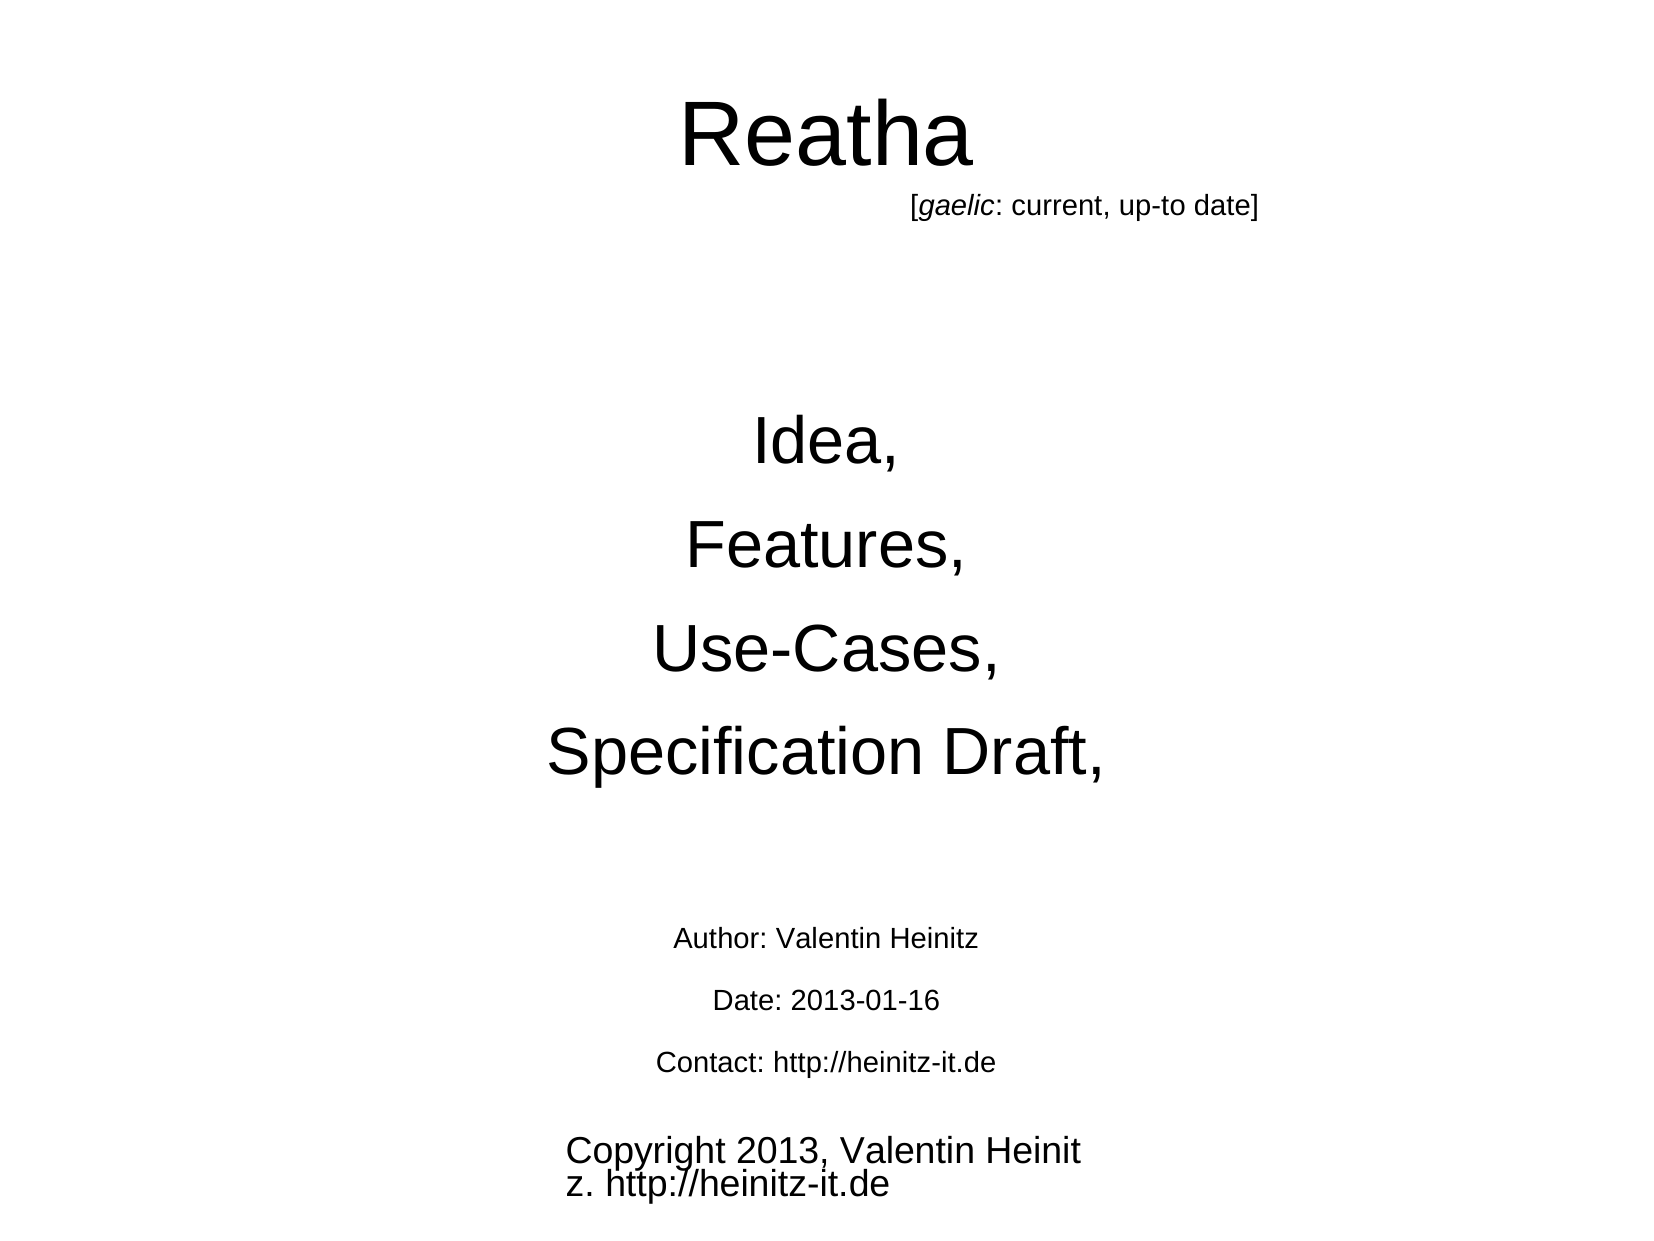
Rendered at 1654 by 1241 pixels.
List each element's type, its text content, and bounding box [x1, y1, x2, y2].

title Reatha [gaelic: current, up-to date] [82, 49, 1571, 257]
list Idea, Features, Use-Cases, Specification Draft, Author: Valentin Heinitz Date: 2013-01-16 Contact: http://heinitz-it.de [82, 290, 1571, 1109]
